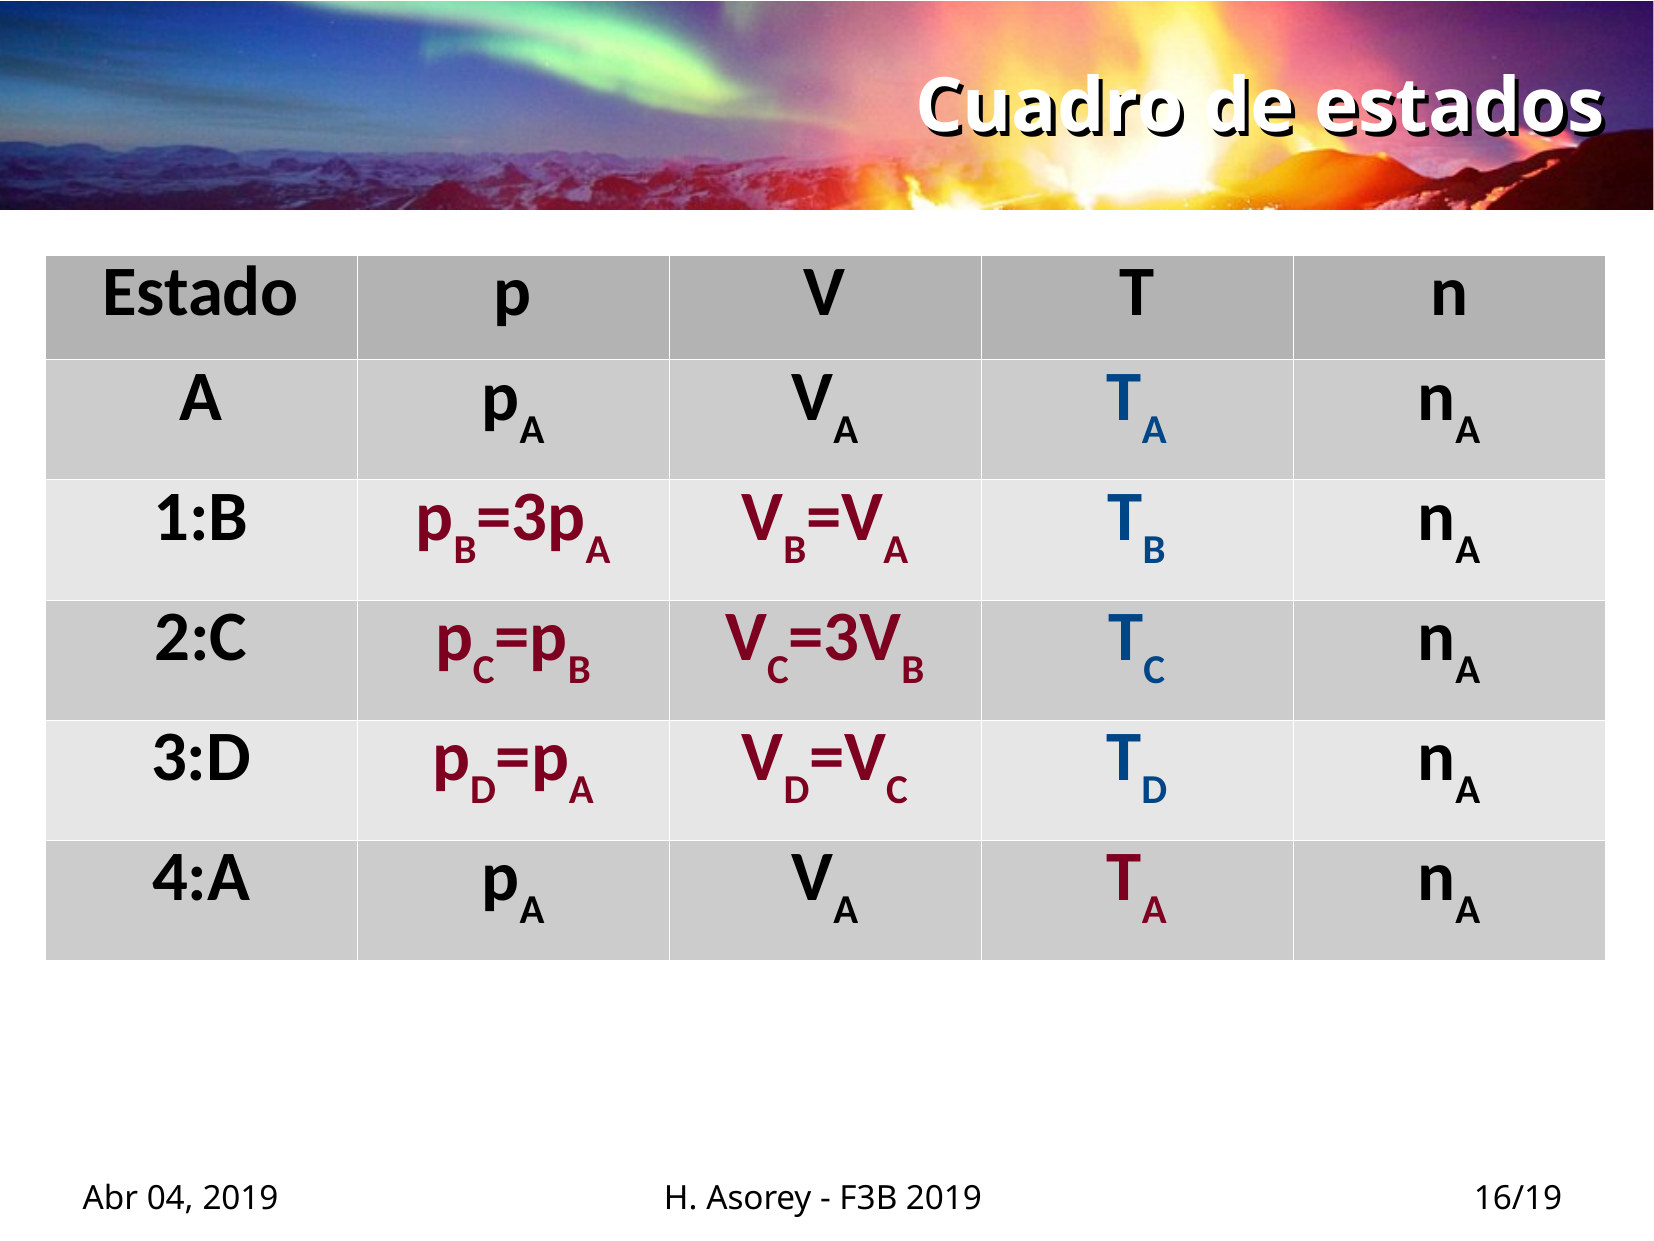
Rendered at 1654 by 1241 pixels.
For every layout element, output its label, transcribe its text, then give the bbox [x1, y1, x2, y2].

table_header n [1294, 256, 1605, 359]
table_cell 1:B [46, 480, 357, 600]
table_cell pC=pB [358, 601, 669, 720]
table_cell TB [982, 480, 1293, 600]
table_cell TD [982, 721, 1293, 840]
table_cell VA [670, 841, 981, 960]
table_cell pB=3pA [358, 480, 669, 600]
table_cell TA [982, 360, 1293, 479]
table_cell pD=pA [358, 721, 669, 840]
table_cell VB=VA [670, 480, 981, 600]
table_cell A [46, 360, 357, 479]
table_header Estado [46, 256, 357, 359]
table_cell TC [982, 601, 1293, 720]
table_header V [670, 256, 981, 359]
table_cell nA [1294, 480, 1605, 600]
table_cell VA [670, 360, 981, 479]
table_cell nA [1294, 360, 1605, 479]
table_cell TA [982, 841, 1293, 960]
table_cell pA [358, 360, 669, 479]
table_header p [358, 256, 669, 359]
title Cuadro de estados [45, 15, 1606, 191]
table_cell nA [1294, 721, 1605, 840]
table_cell VD=VC [670, 721, 981, 840]
table_cell nA [1294, 841, 1605, 960]
picture [0, 1, 1654, 210]
table_header T [982, 256, 1293, 359]
table_cell 2:C [46, 601, 357, 720]
table_cell 3:D [46, 721, 357, 840]
table_cell VC=3VB [670, 601, 981, 720]
table_cell nA [1294, 601, 1605, 720]
table_cell 4:A [46, 841, 357, 960]
table_cell pA [358, 841, 669, 960]
